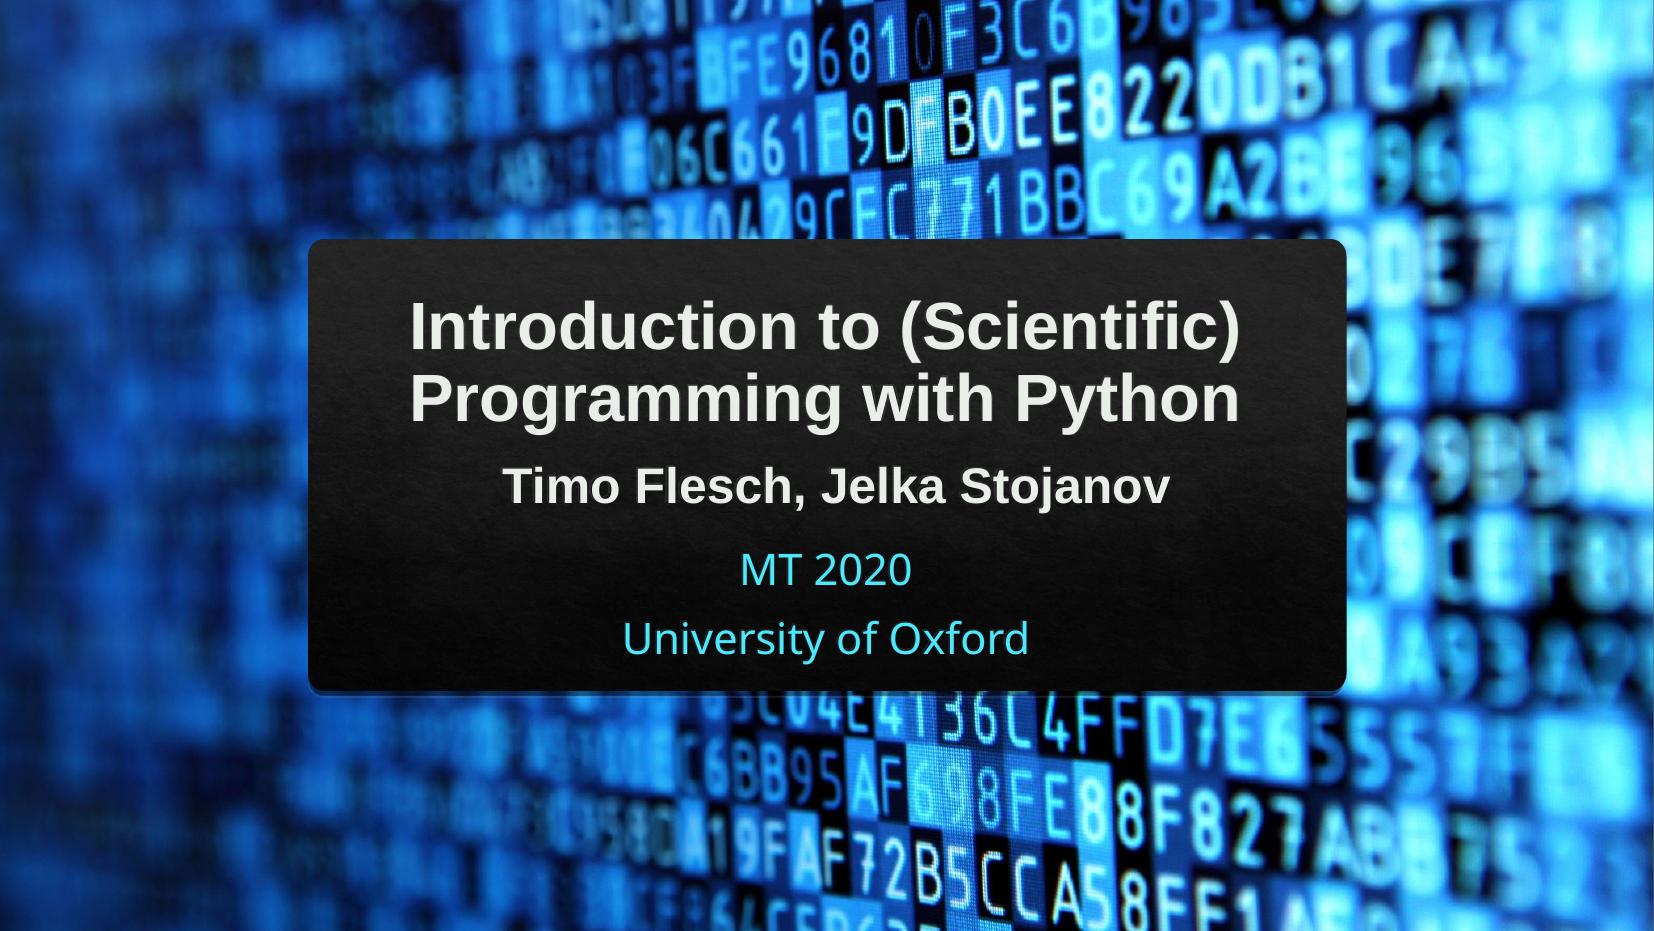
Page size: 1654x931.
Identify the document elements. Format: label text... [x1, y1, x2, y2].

text_box Timo Flesch, Jelka Stojanov [346, 359, 1327, 522]
title Introduction to (Scientific) Programming with Python [336, 281, 1316, 444]
picture [0, 0, 1654, 931]
subtitle MT 2020 University of Oxford [336, 529, 1316, 672]
text_box [308, 239, 1347, 692]
